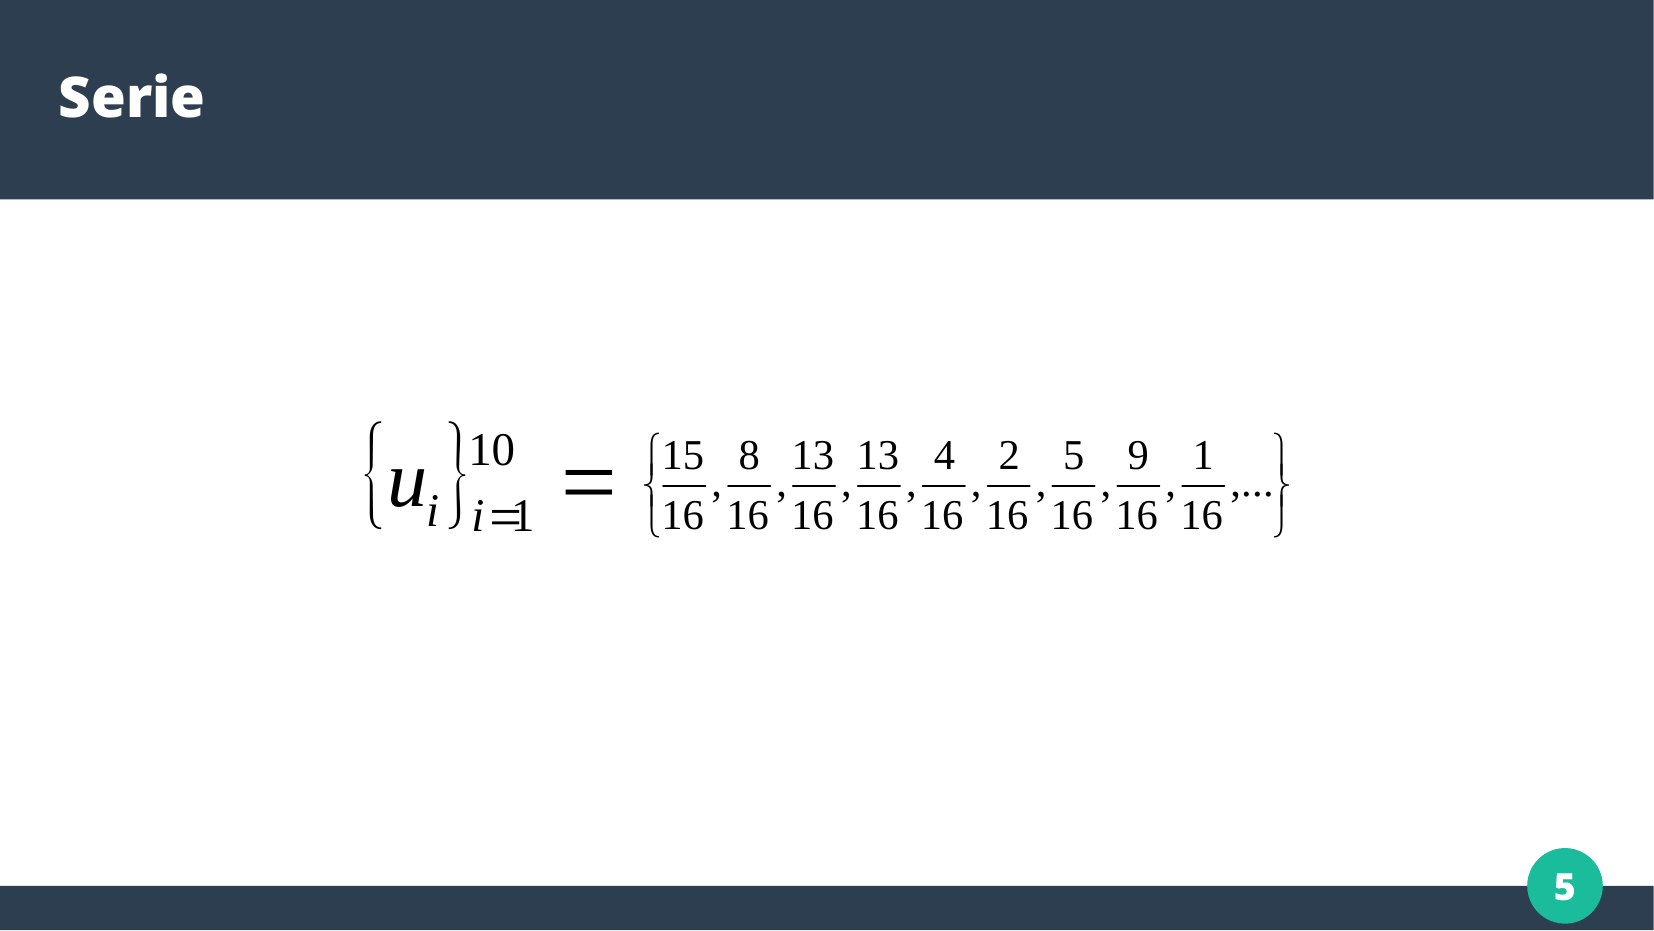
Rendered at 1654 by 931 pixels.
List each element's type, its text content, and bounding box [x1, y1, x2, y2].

title Serie [59, 37, 1595, 155]
chart [634, 425, 1298, 546]
chart [354, 413, 616, 547]
